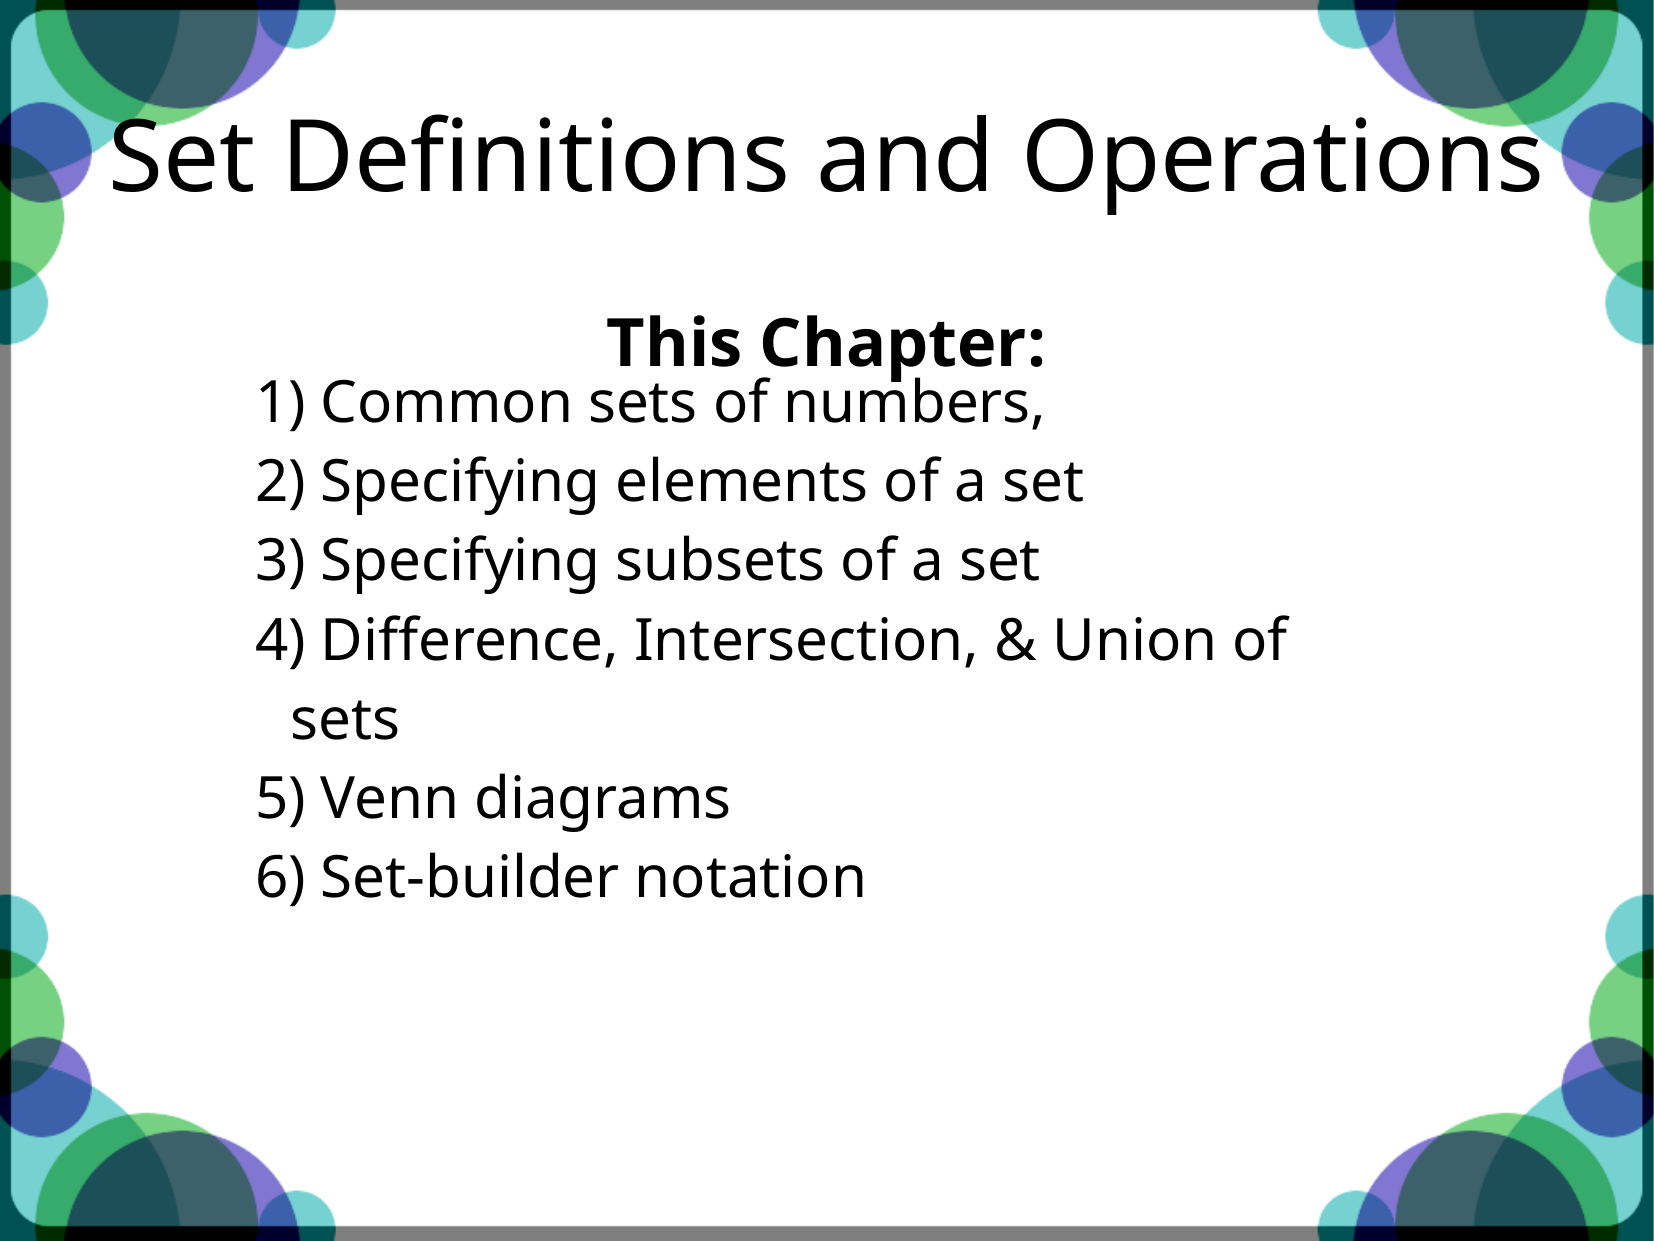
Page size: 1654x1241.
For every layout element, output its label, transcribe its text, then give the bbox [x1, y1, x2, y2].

picture [0, 0, 1654, 1241]
title Set Definitions and Operations [82, 49, 1571, 257]
text_box Common sets of numbers, Specifying elements of a set Specifying subsets of a set Difference, Intersection, & Union of sets Venn diagrams Set-builder notation [255, 405, 1411, 871]
subtitle This Chapter: [82, 290, 1571, 391]
